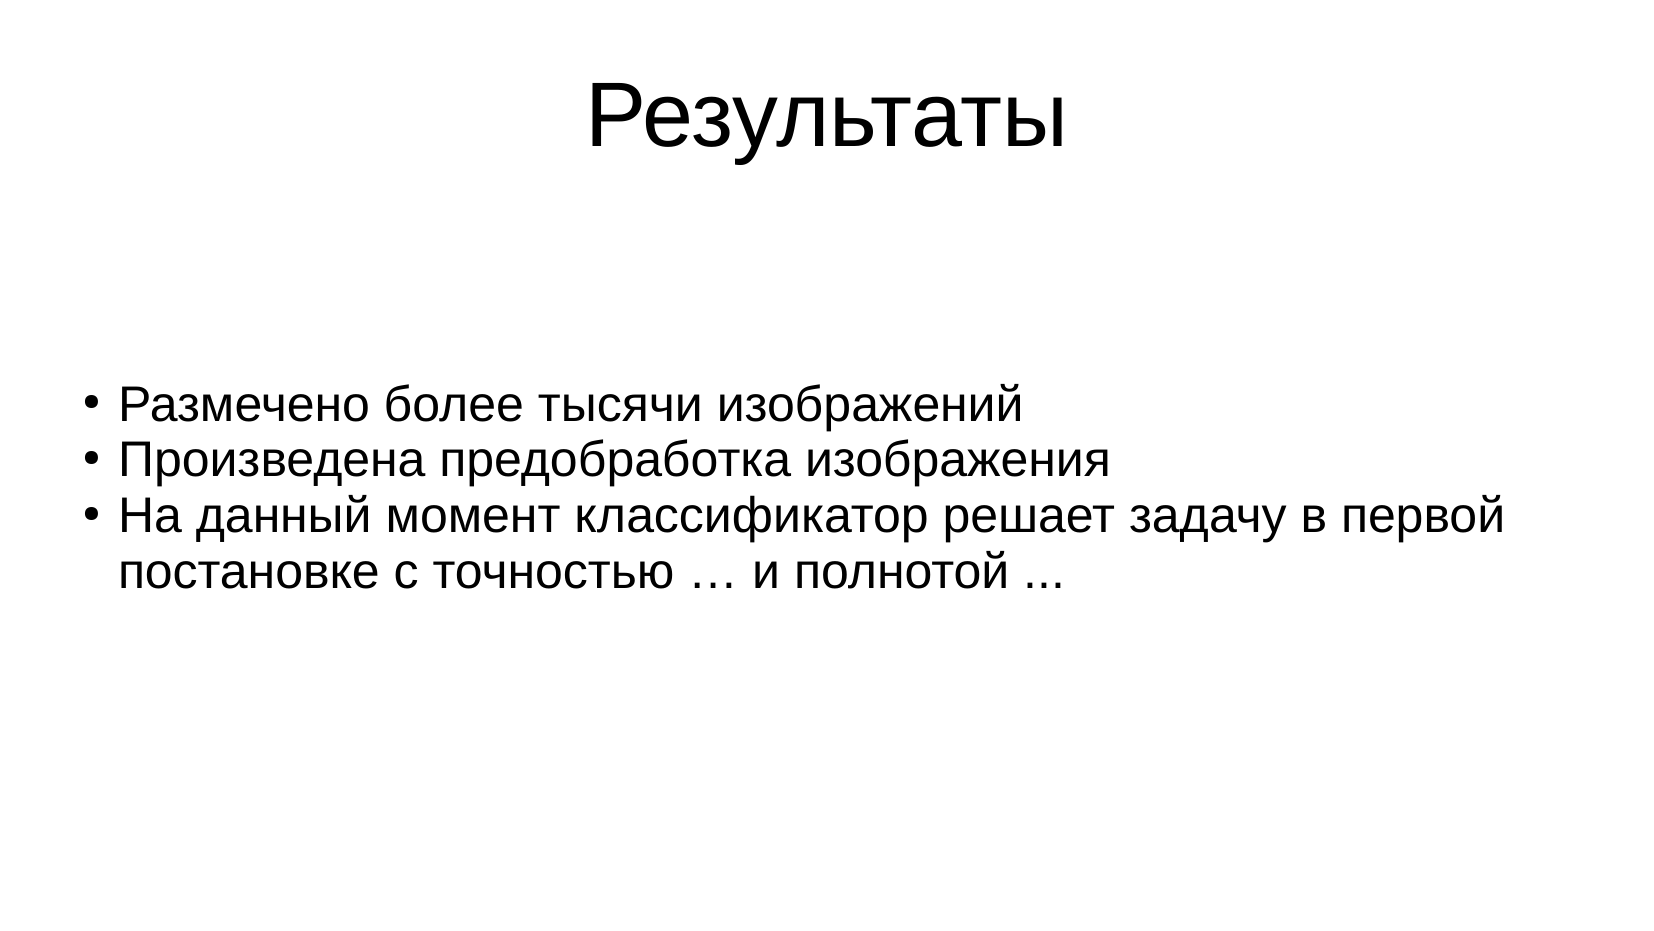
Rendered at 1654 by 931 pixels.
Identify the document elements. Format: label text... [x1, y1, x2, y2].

title Результаты [82, 37, 1571, 193]
text_box Размечено более тысячи изображений Произведена предобработка изображения На данный момент классификатор решает задачу в первой постановке с точностью … и полнотой ... [82, 217, 1571, 758]
